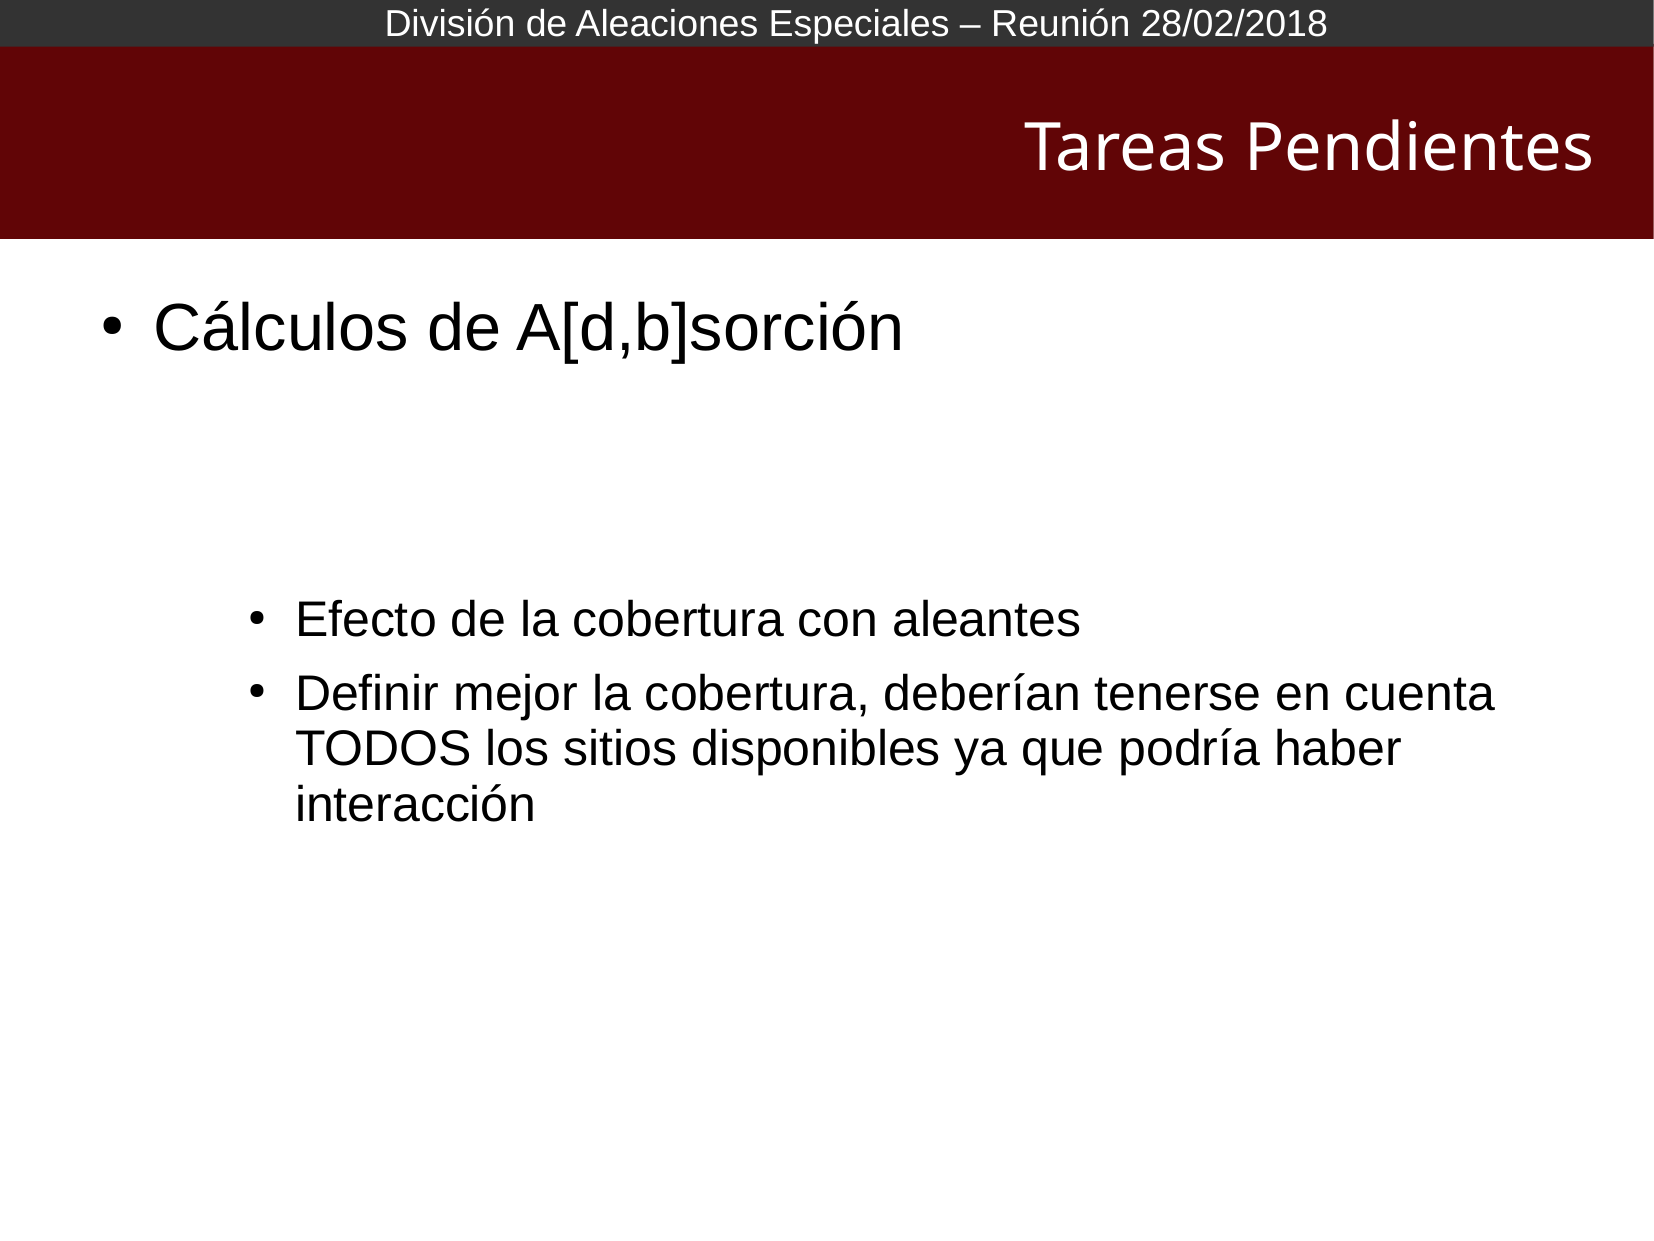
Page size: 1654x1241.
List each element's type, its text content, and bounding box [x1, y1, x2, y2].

title Tareas Pendientes [41, 70, 1654, 218]
list Cálculos de A[d,b]sorción Efecto de la cobertura con aleantes Definir mejor la cobertura, deberían tenerse en cuenta TODOS los sitios disponibles ya que podría haber interacción [82, 290, 1571, 1010]
